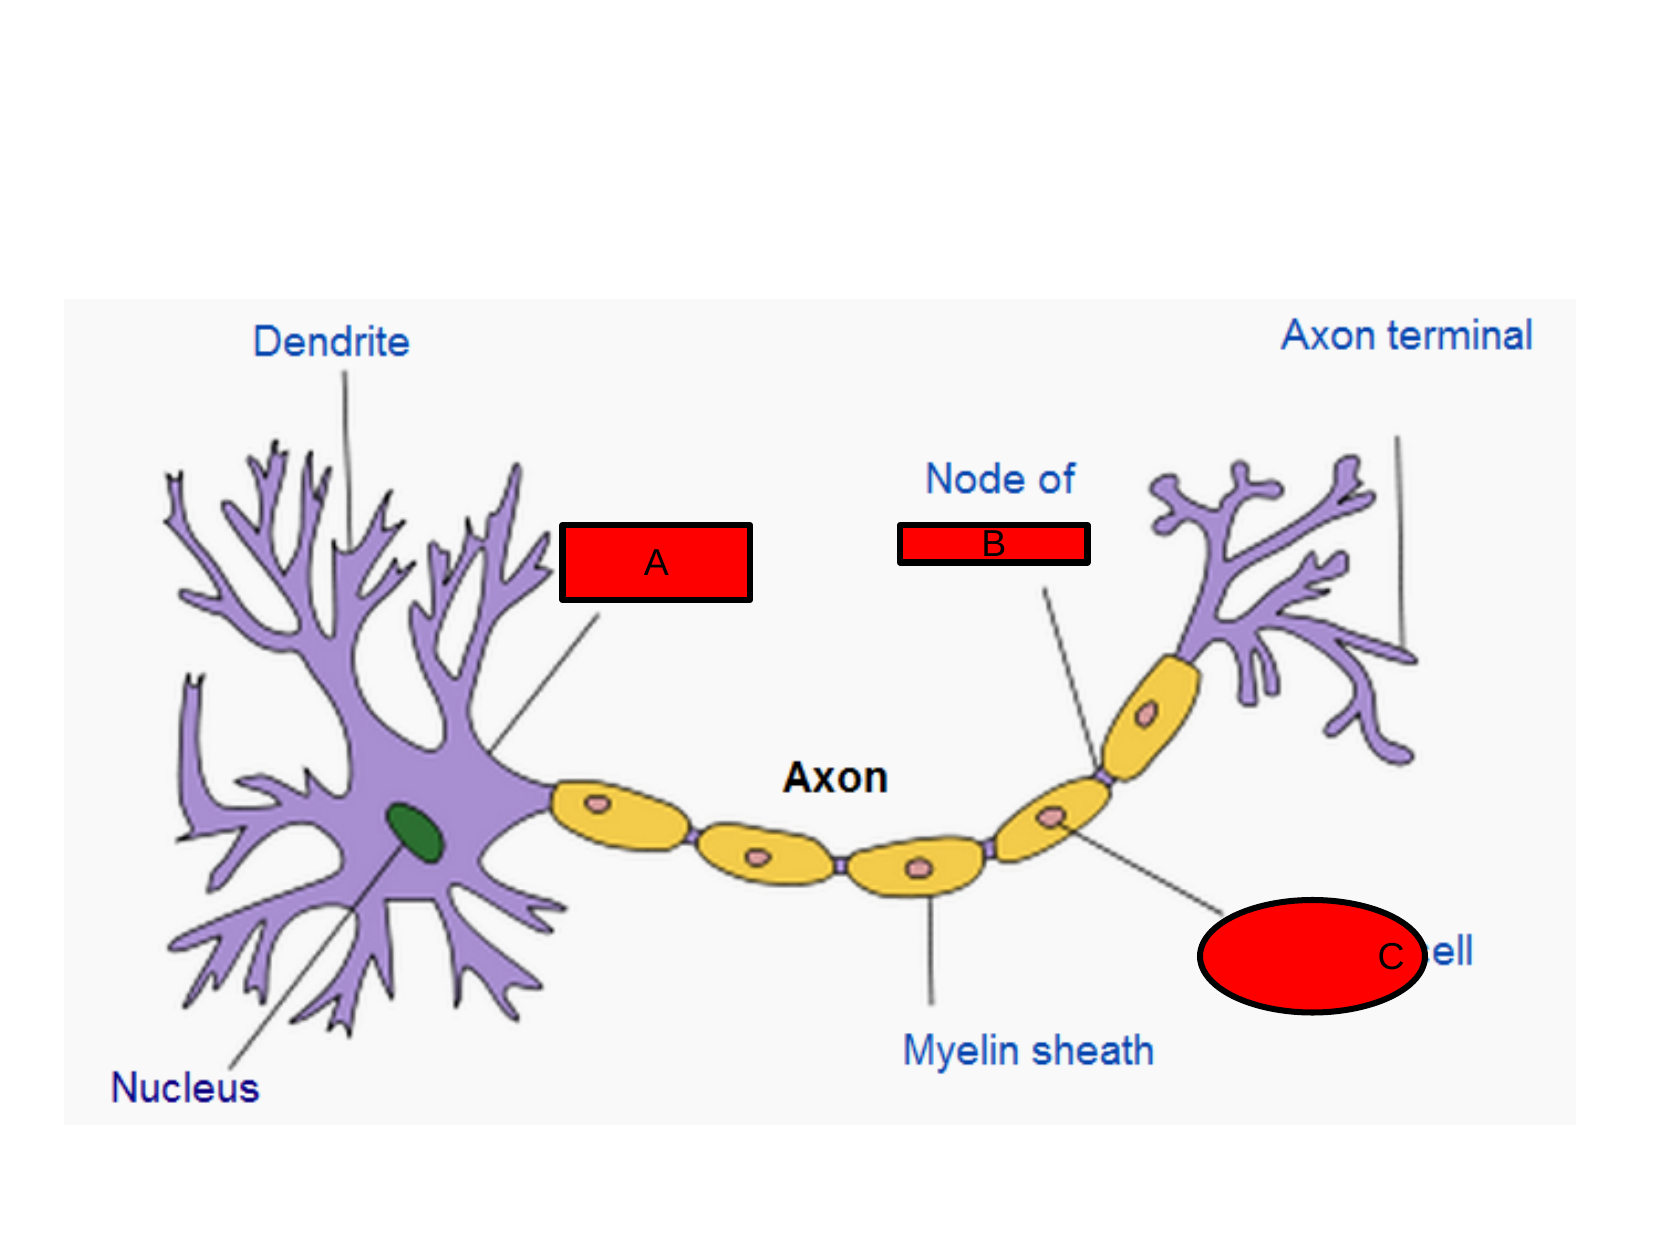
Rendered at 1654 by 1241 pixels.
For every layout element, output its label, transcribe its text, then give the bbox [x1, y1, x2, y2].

picture [64, 299, 1576, 1126]
text_box C [1200, 900, 1426, 1013]
text_box A [562, 525, 751, 601]
text_box B [900, 525, 1088, 563]
